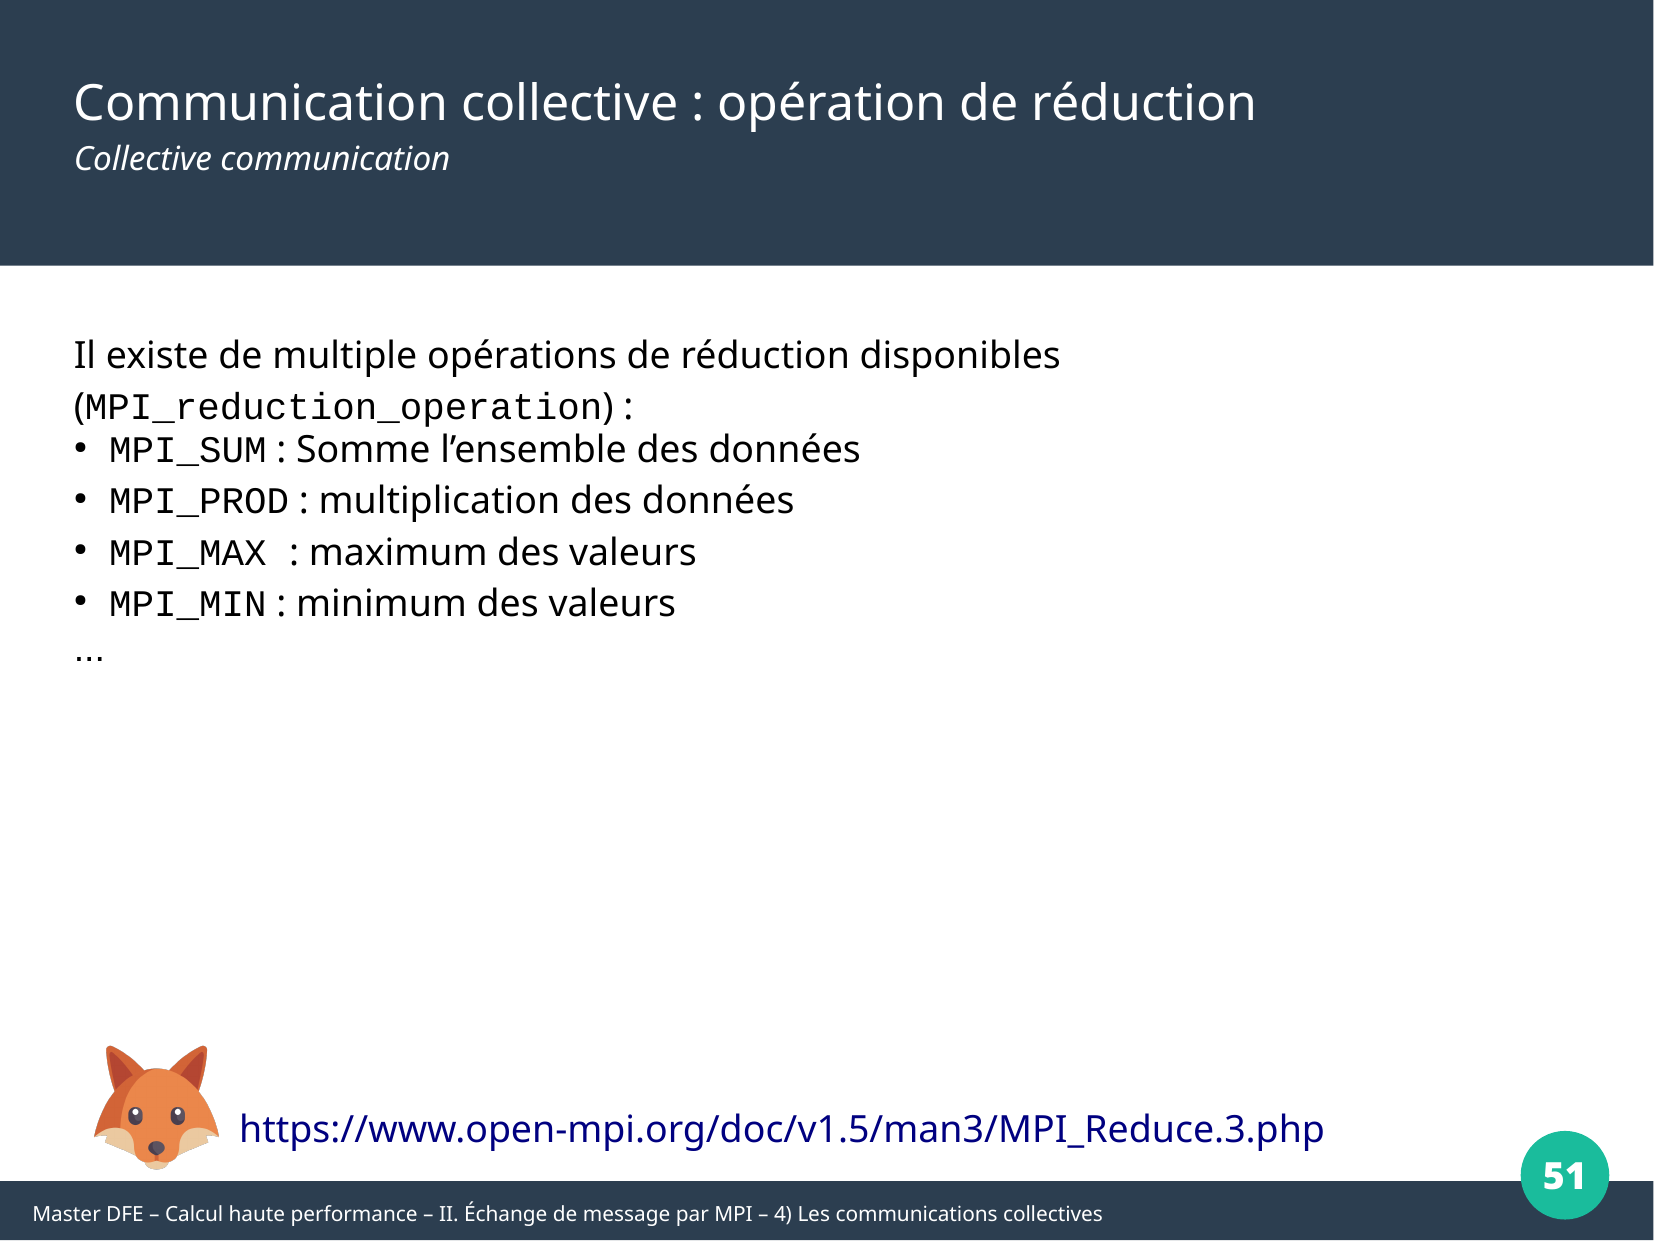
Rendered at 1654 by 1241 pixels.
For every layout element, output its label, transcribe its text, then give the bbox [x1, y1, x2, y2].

text_box Il existe de multiple opérations de réduction disponibles (MPI_reduction_operation) : [59, 320, 1619, 390]
text_box Master DFE – Calcul haute performance – II. Échange de message par MPI – 4) Les communications collectives [17, 1191, 1436, 1235]
text_box MPI_SUM : Somme l’ensemble des données MPI_PROD : multiplication des données MPI_MAX : maximum des valeurs MPI_MIN : minimum des valeurs ... [59, 415, 1619, 844]
picture [94, 1045, 219, 1170]
text_box Communication collective : opération de réduction Collective communication [59, 59, 1619, 254]
text_box https://www.open-mpi.org/doc/v1.5/man3/MPI_Reduce.3.php [224, 1094, 1489, 1164]
